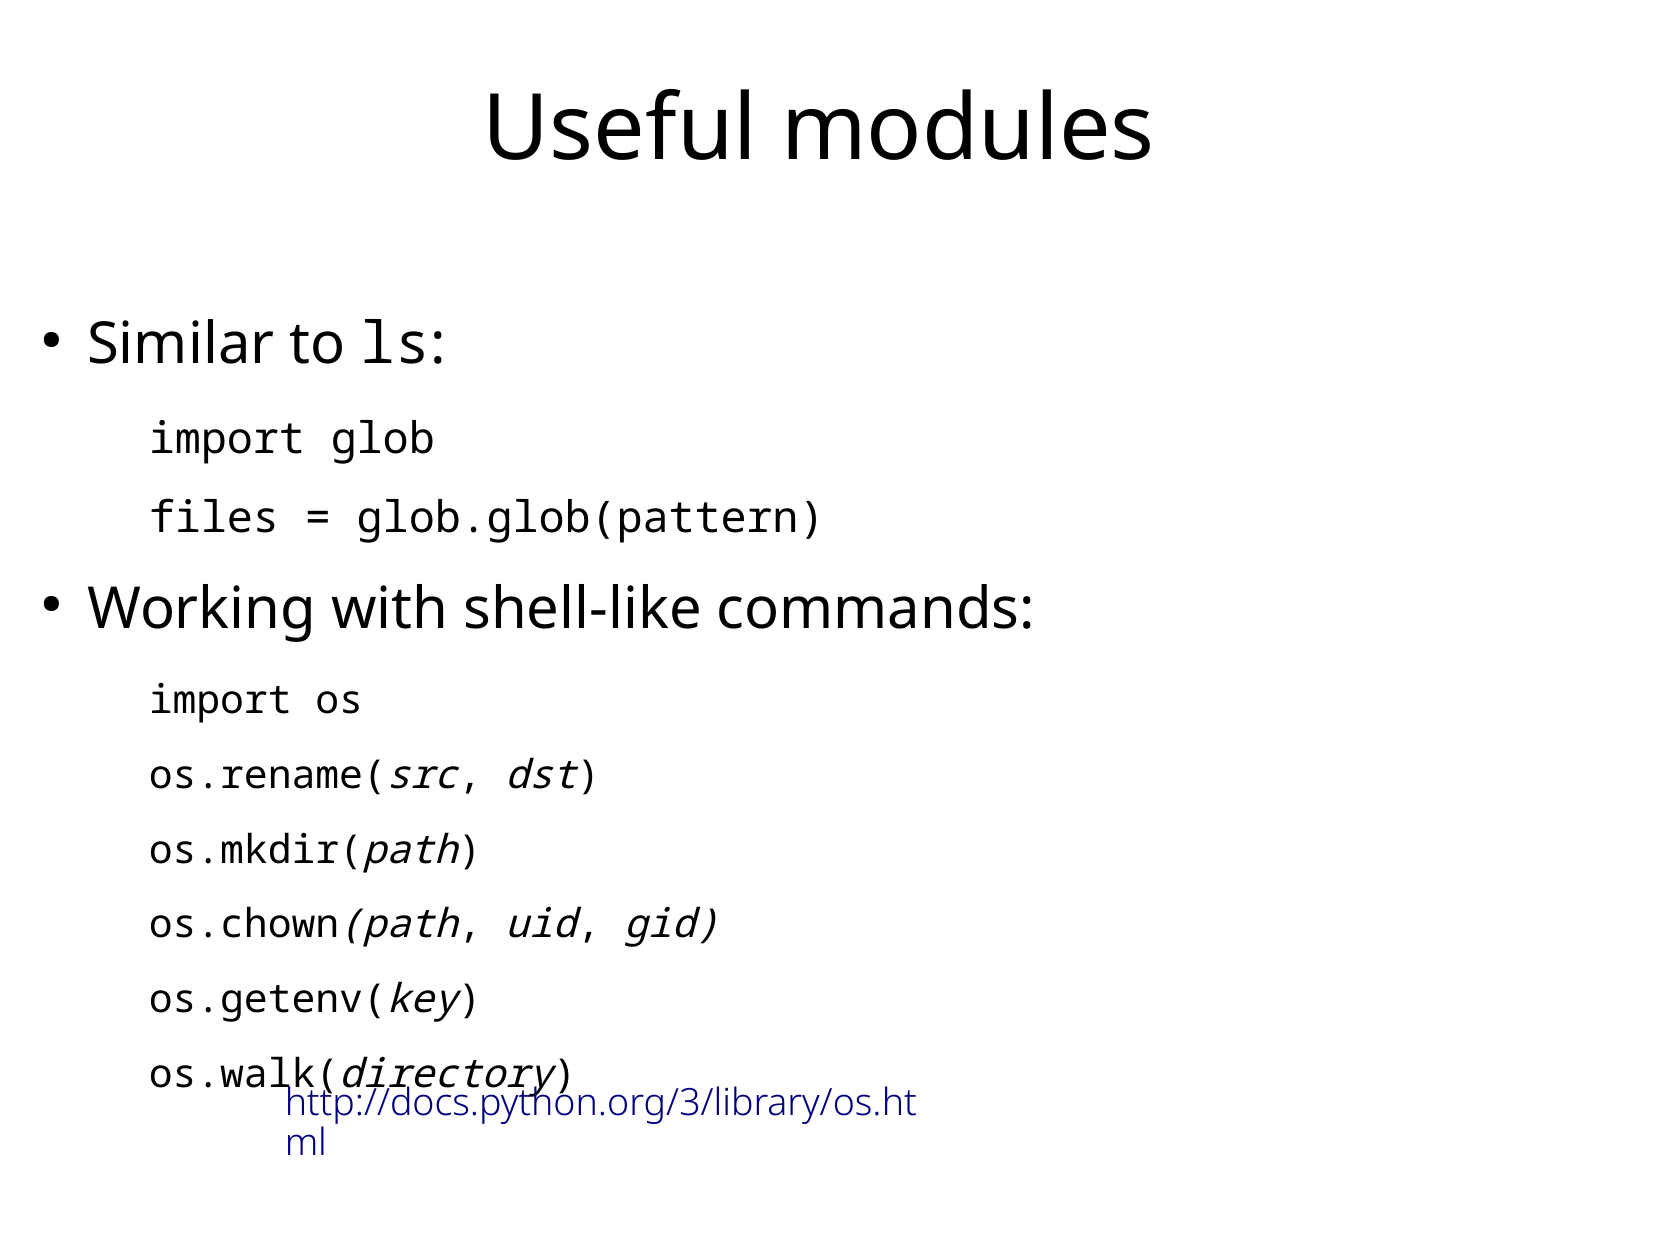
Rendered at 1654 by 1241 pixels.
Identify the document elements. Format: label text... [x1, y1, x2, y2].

title Useful modules [105, 0, 1534, 248]
text_box http://docs.python.org/3/library/os.html [270, 1068, 935, 1173]
list Similar to ls: import glob files = glob.glob(pattern) Working with shell-like commands: import os os.rename(src, dst) os.mkdir(path) os.chown(path, uid, gid) os.getenv(key) os.walk(directory) [25, 302, 1561, 1106]
